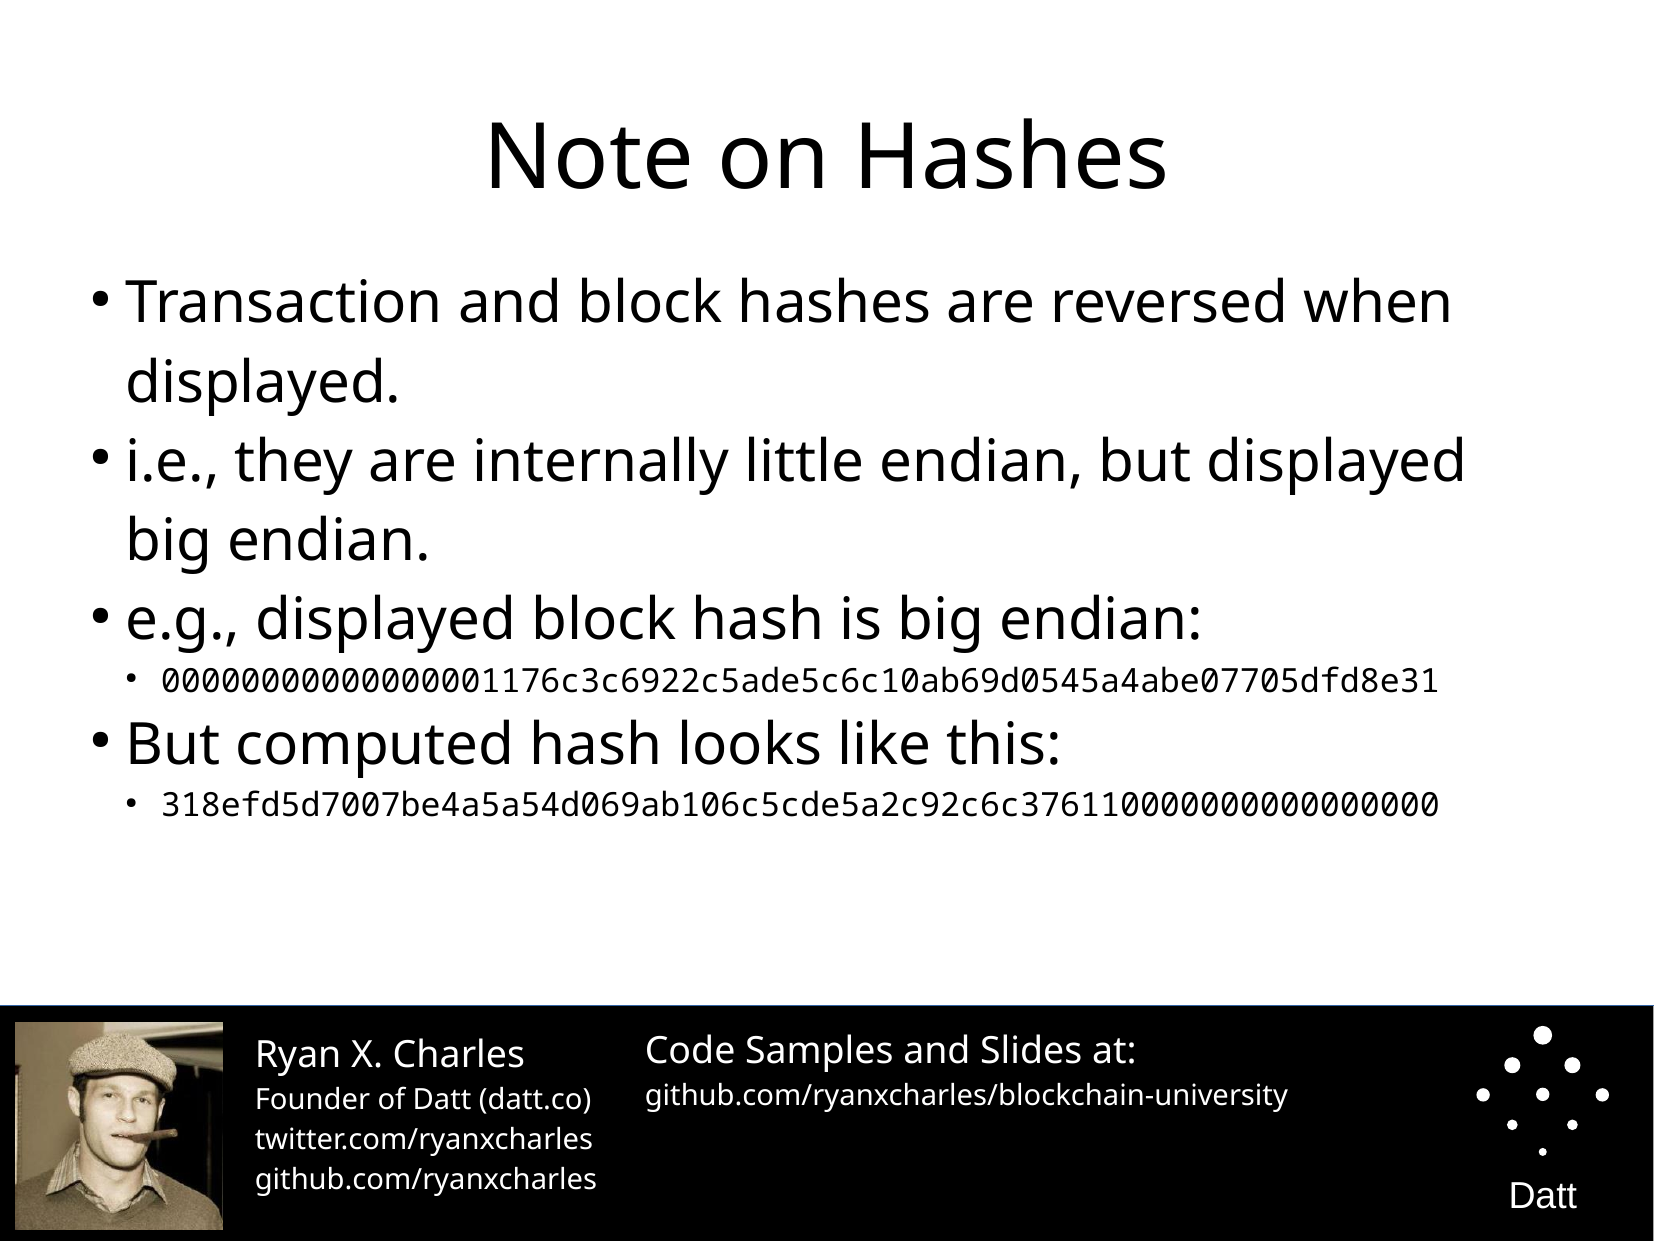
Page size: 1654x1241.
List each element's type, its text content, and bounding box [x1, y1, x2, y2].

text_box Code Samples and Slides at: github.com/ryanxcharles/blockchain-university [630, 1015, 1403, 1156]
picture [1475, 1023, 1611, 1159]
text_box Ryan X. Charles Founder of Datt (datt.co) twitter.com/ryanxcharles github.com/ryanxcharles [240, 1020, 976, 1241]
text_box [0, 1005, 1654, 1241]
title Note on Hashes [82, 49, 1571, 257]
text_box Datt [1452, 1167, 1633, 1241]
picture [15, 1022, 223, 1231]
subtitle Transaction and block hashes are reversed when displayed. i.e., they are internally little endian, but displayed big endian. e.g., displayed block hash is big endian: 00000000000000001176c3c6922c5ade5c6c10ab69d0545a4abe07705dfd8e31 But computed hash looks like this: 318efd5d7007be4a5a54d069ab106c5cde5a2c92c6c376110000000000000000 [90, 260, 1546, 961]
